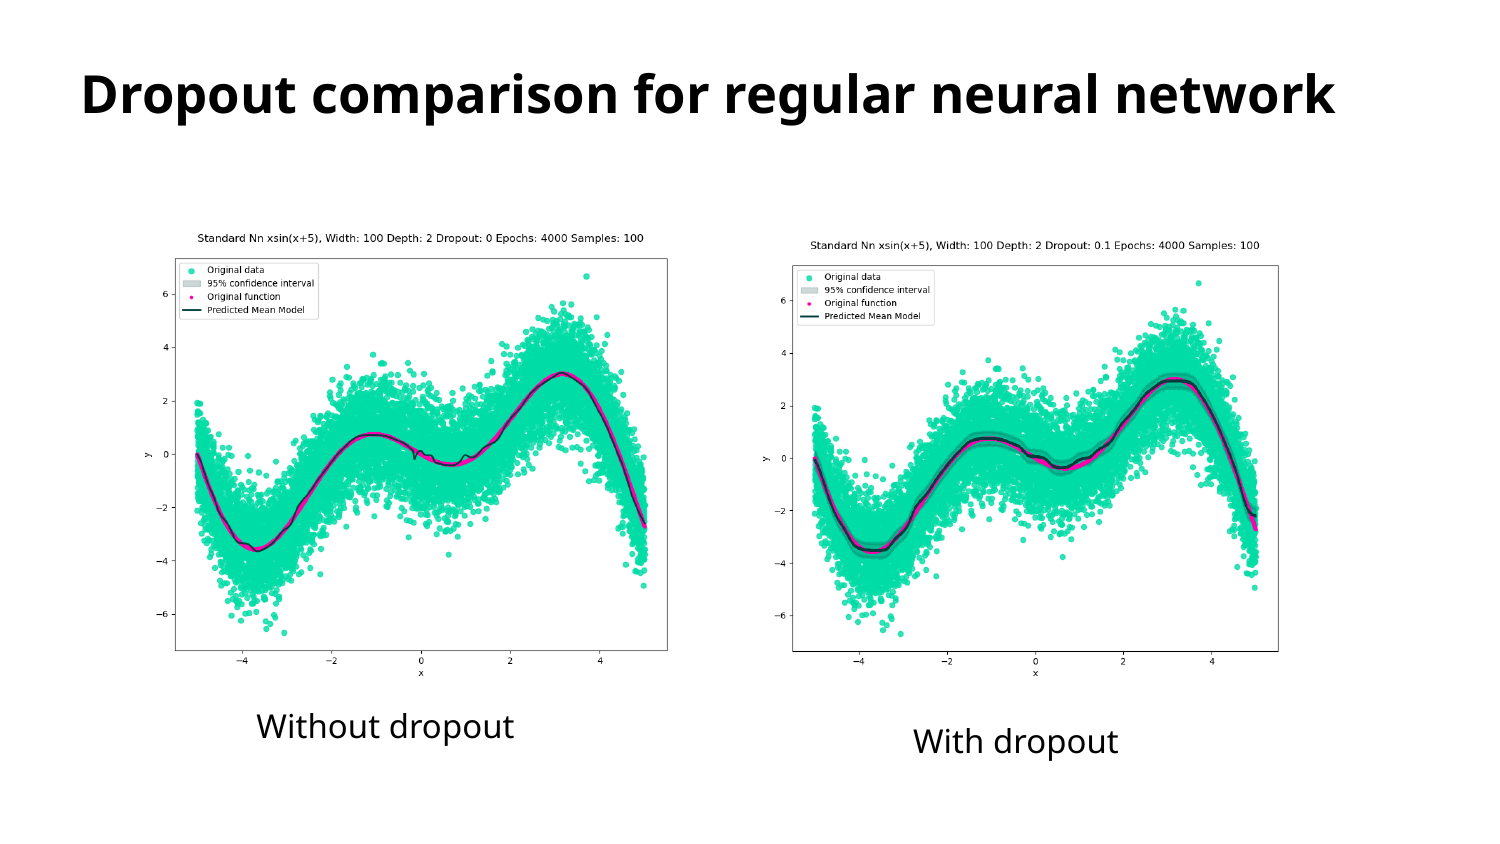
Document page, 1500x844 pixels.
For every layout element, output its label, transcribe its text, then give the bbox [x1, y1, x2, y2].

title With dropout [898, 705, 1180, 800]
title Without dropout [241, 690, 584, 785]
title Dropout comparison for regular neural network [65, 46, 1464, 141]
picture [95, 197, 1340, 706]
